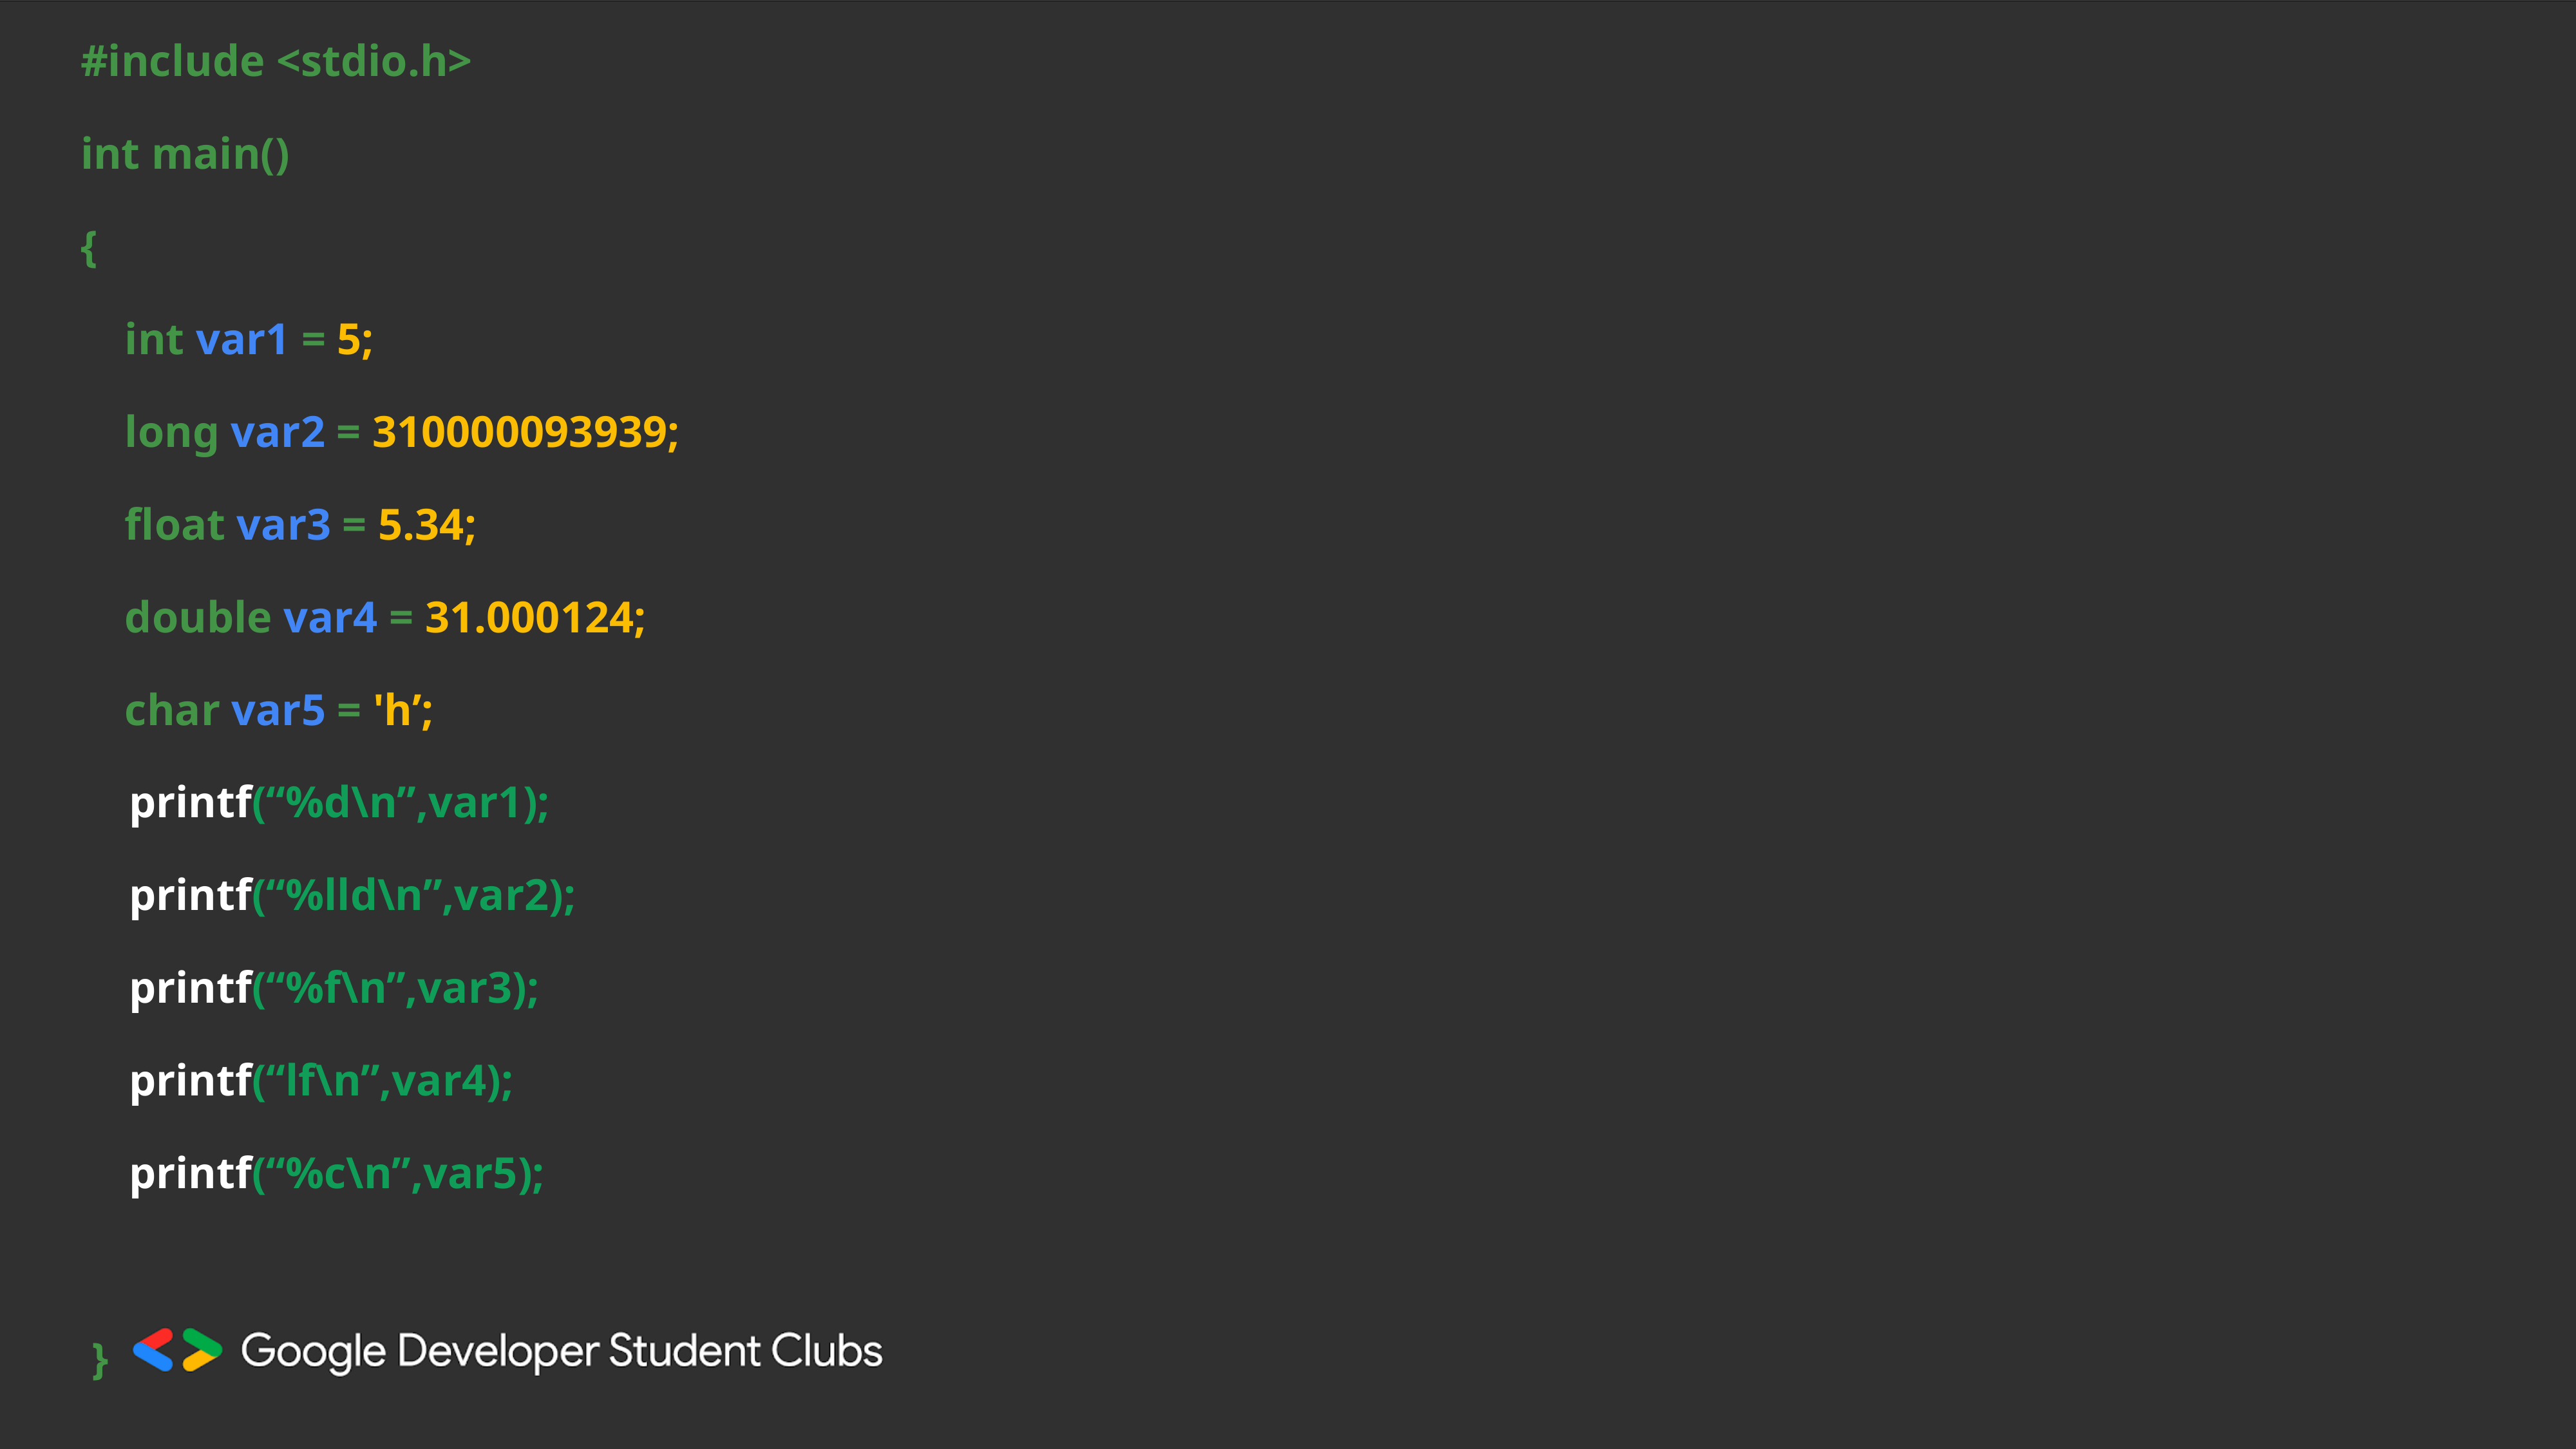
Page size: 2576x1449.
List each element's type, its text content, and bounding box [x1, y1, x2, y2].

text_box #include <stdio.h> int main() { int var1 = 5; long var2 = 310000093939; float var3 = 5.34; double var4 = 31.000124; char var5 = 'h’; printf(“%d\n”,var1); printf(“%lld\n”,var2); printf(“%f\n”,var3); printf(“lf\n”,var4); printf(“%c\n”,var5); } [75, 87, 2440, 1287]
picture [0, 0, 2576, 1449]
